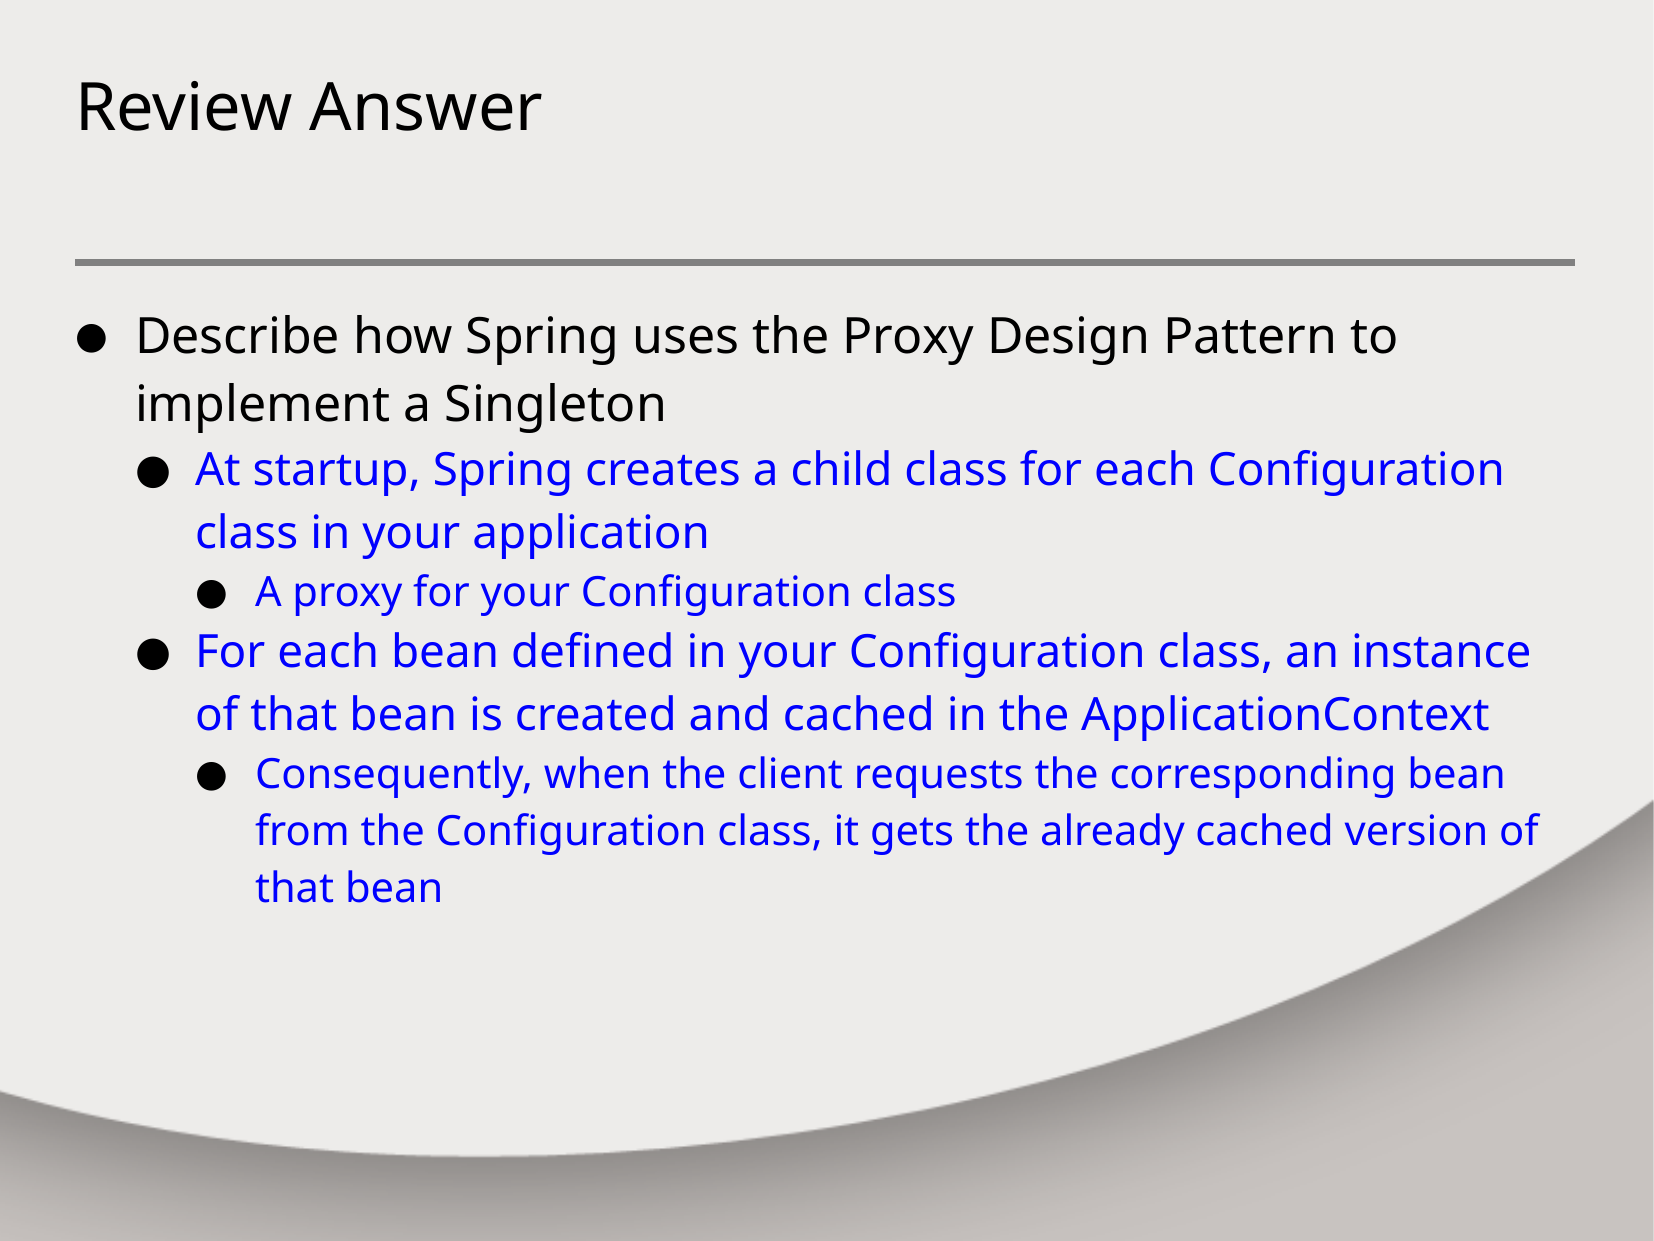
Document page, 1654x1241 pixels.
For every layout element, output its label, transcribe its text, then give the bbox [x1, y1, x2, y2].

list Describe how Spring uses the Proxy Design Pattern to implement a Singleton At startup, Spring creates a child class for each Configuration class in your application A proxy for your Configuration class For each bean defined in your Configuration class, an instance of that bean is created and cached in the ApplicationContext Consequently, when the client requests the corresponding bean from the Configuration class, it gets the already cached version of that bean [75, 300, 1576, 1163]
title Review Answer [75, 75, 1576, 226]
picture [0, 0, 1654, 1241]
